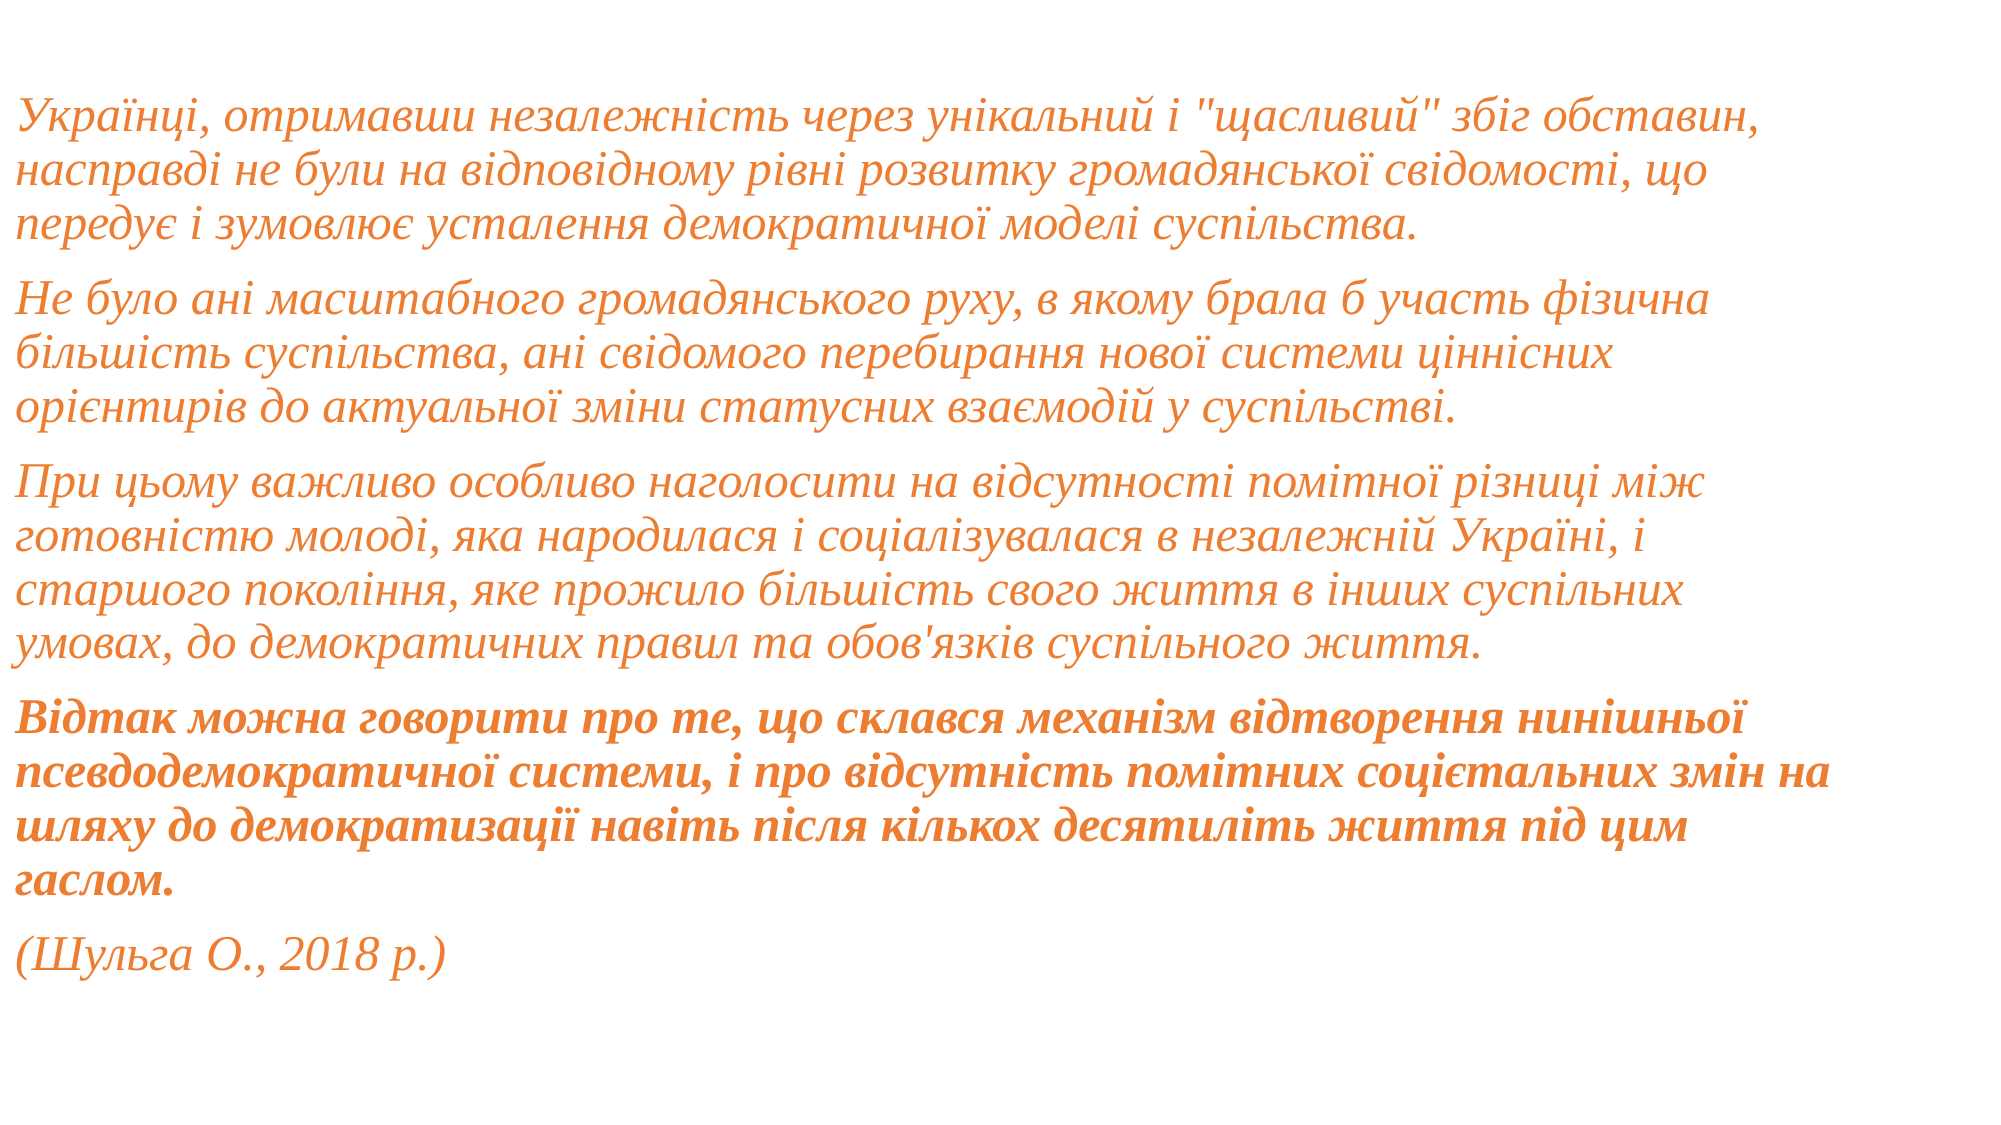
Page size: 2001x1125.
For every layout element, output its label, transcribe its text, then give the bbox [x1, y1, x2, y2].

list Українці, отримавши незалежність через унікальний і "щасливий" збіг обставин, насправді не були на відповідному рівні розвитку громадянської свідомості, що передує і зумовлює усталення демократичної моделі суспільства. Не було ані масштабного громадянського руху, в якому брала б участь фізична більшість суспільства, ані свідомого перебирання нової системи ціннісних орієнтирів до актуальної зміни статусних взаємодій у суспільстві. При цьому важливо особливо наголосити на відсутності помітної різниці між готовністю молоді, яка народилася і соціалізувалася в незалежній Україні, і старшого покоління, яке прожило більшість свого життя в інших суспільних умовах, до демократичних правил та обов'язків суспільного життя. Відтак можна говорити про те, що склався механізм відтворення нинішньої псевдодемократичної системи, і про відсутність помітних соцієтальних змін на шляху до демократизації навіть після кількох десятиліть життя під цим гаслом. (Шульга О., 2018 р.) [0, 0, 1863, 1014]
